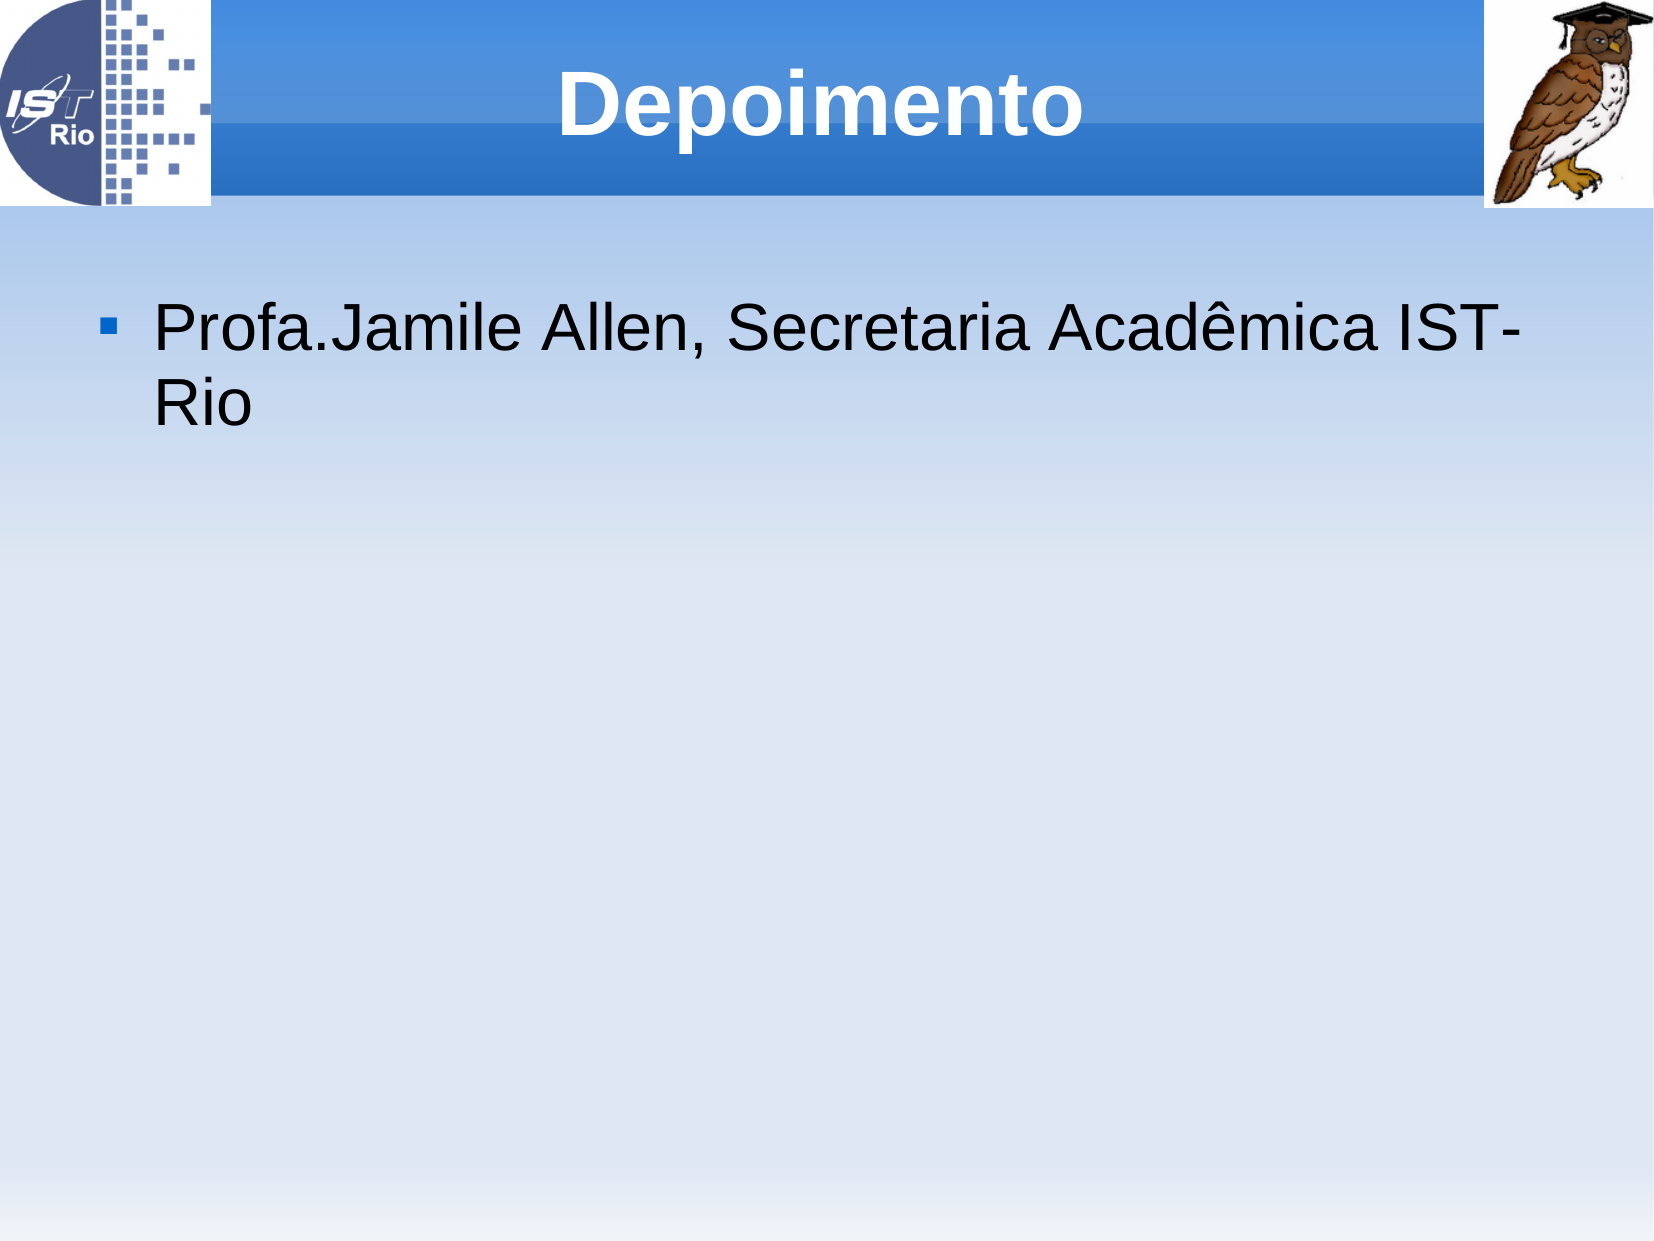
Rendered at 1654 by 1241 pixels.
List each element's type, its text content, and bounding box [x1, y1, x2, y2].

picture [0, 0, 1654, 1241]
title Depoimento [76, 7, 1565, 200]
list Profa.Jamile Allen, Secretaria Acadêmica IST-Rio [82, 290, 1571, 1094]
